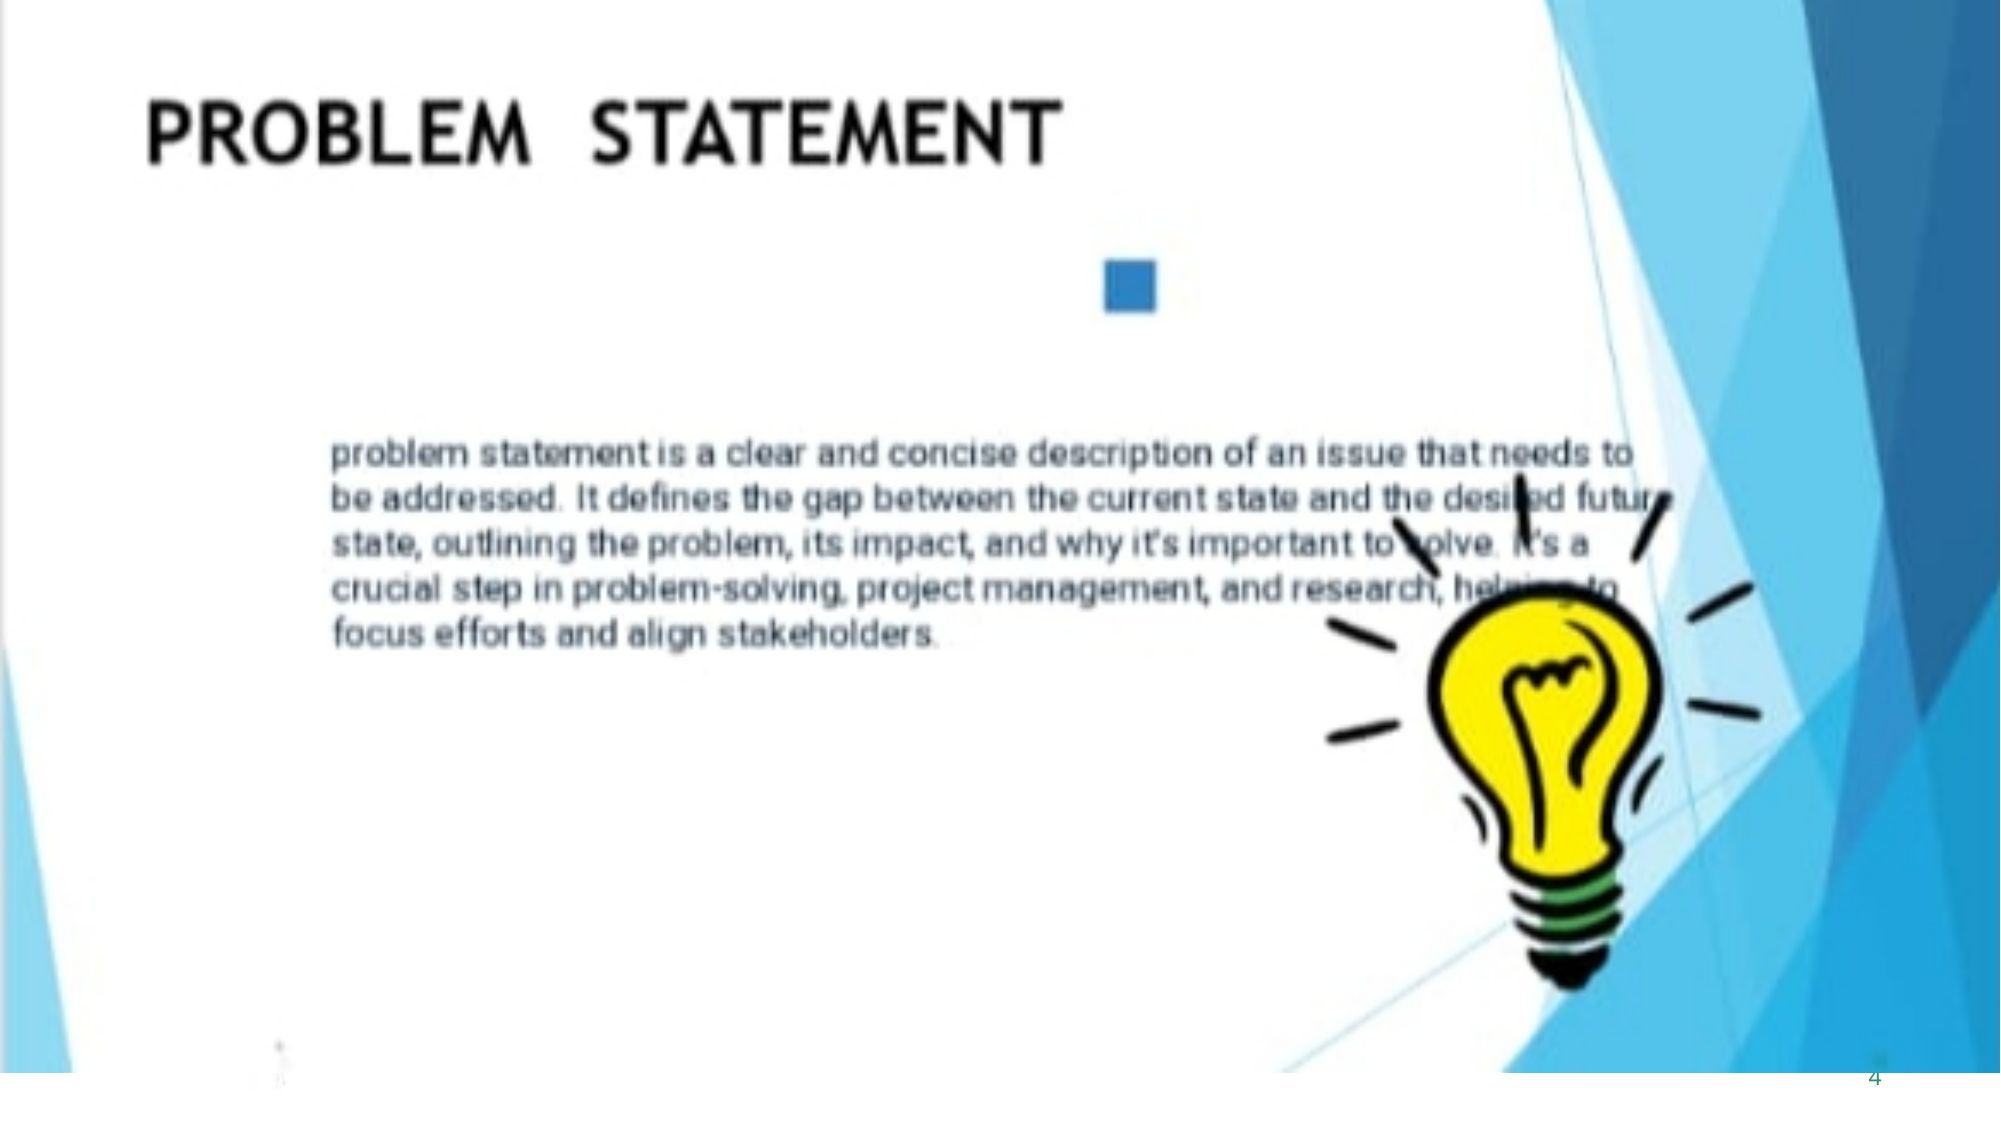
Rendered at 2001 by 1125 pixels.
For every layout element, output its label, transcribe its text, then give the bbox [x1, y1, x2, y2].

slide_number 4 [1862, 1073, 1888, 1094]
picture [0, 0, 2000, 1094]
